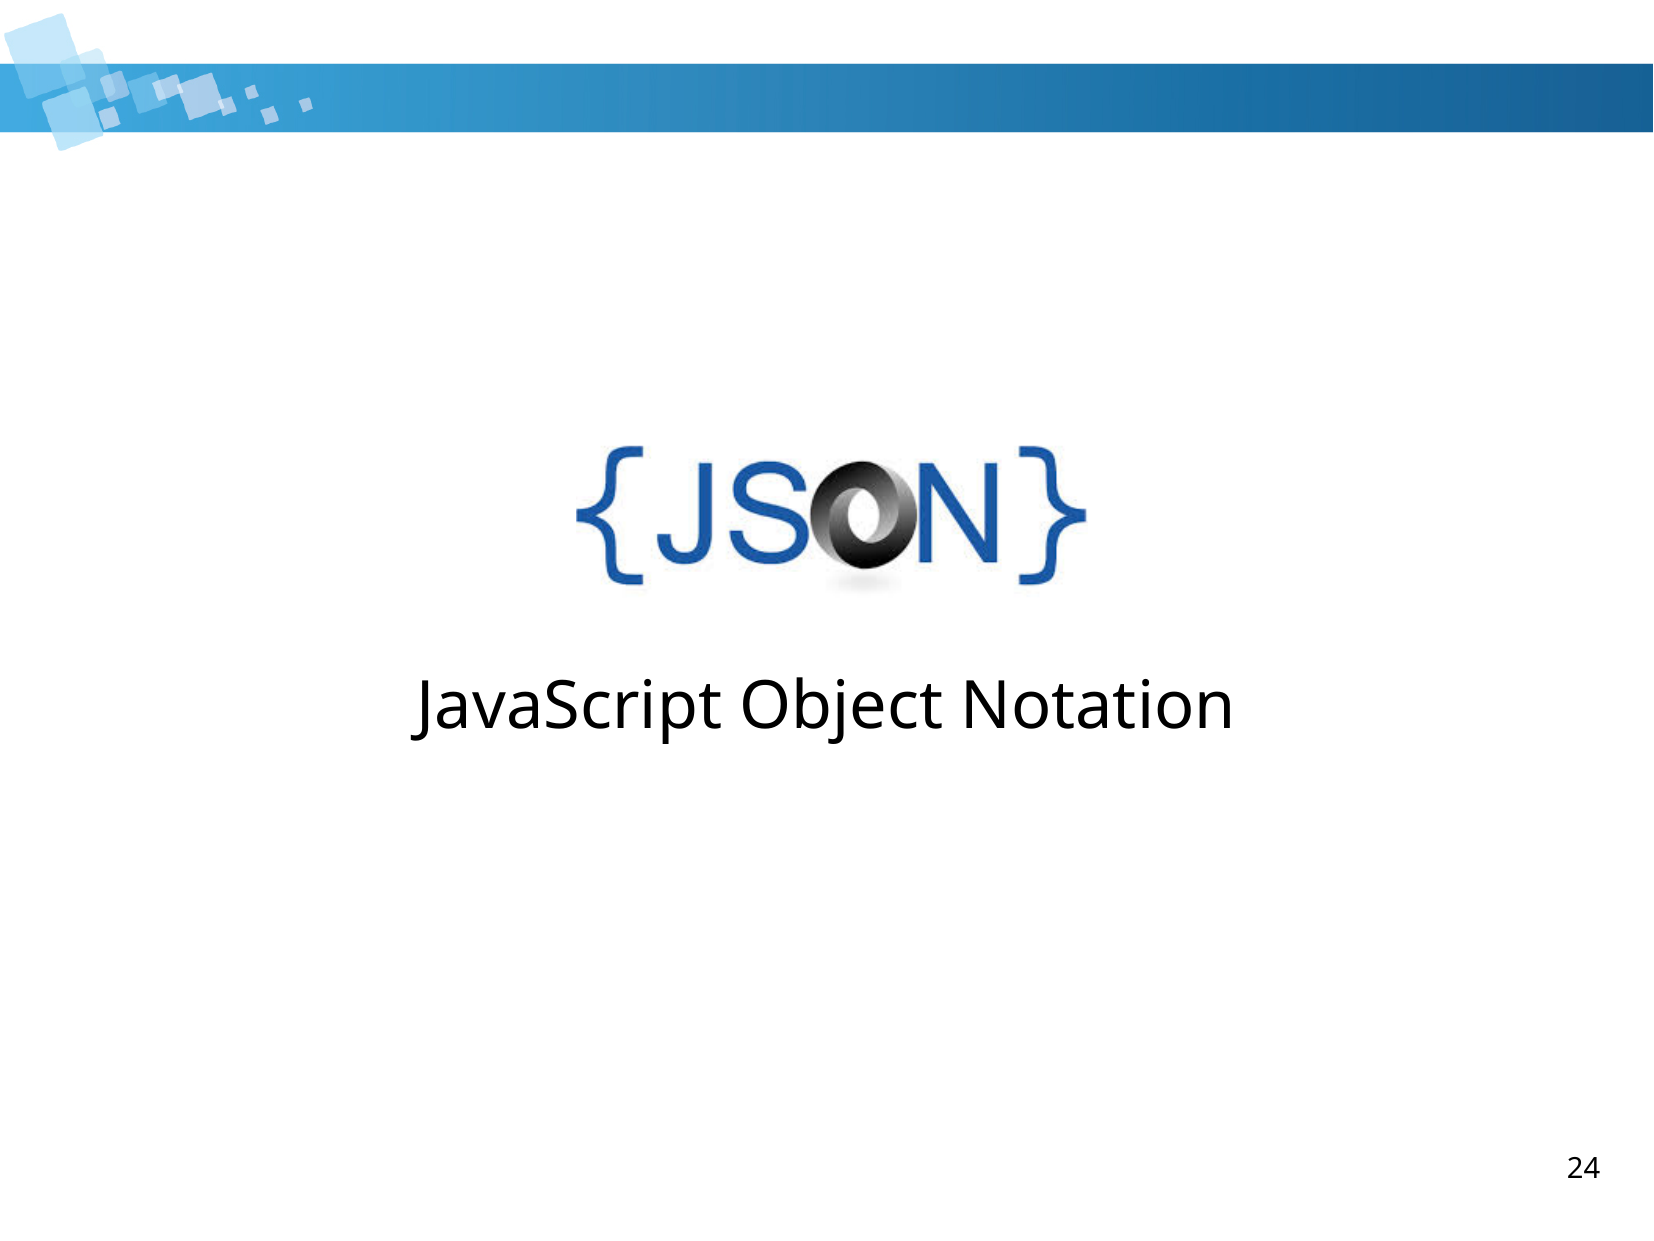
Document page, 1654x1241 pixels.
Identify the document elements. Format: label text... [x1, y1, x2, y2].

picture [0, 0, 1653, 1238]
subtitle JavaScript Object Notation [82, 131, 1571, 1092]
